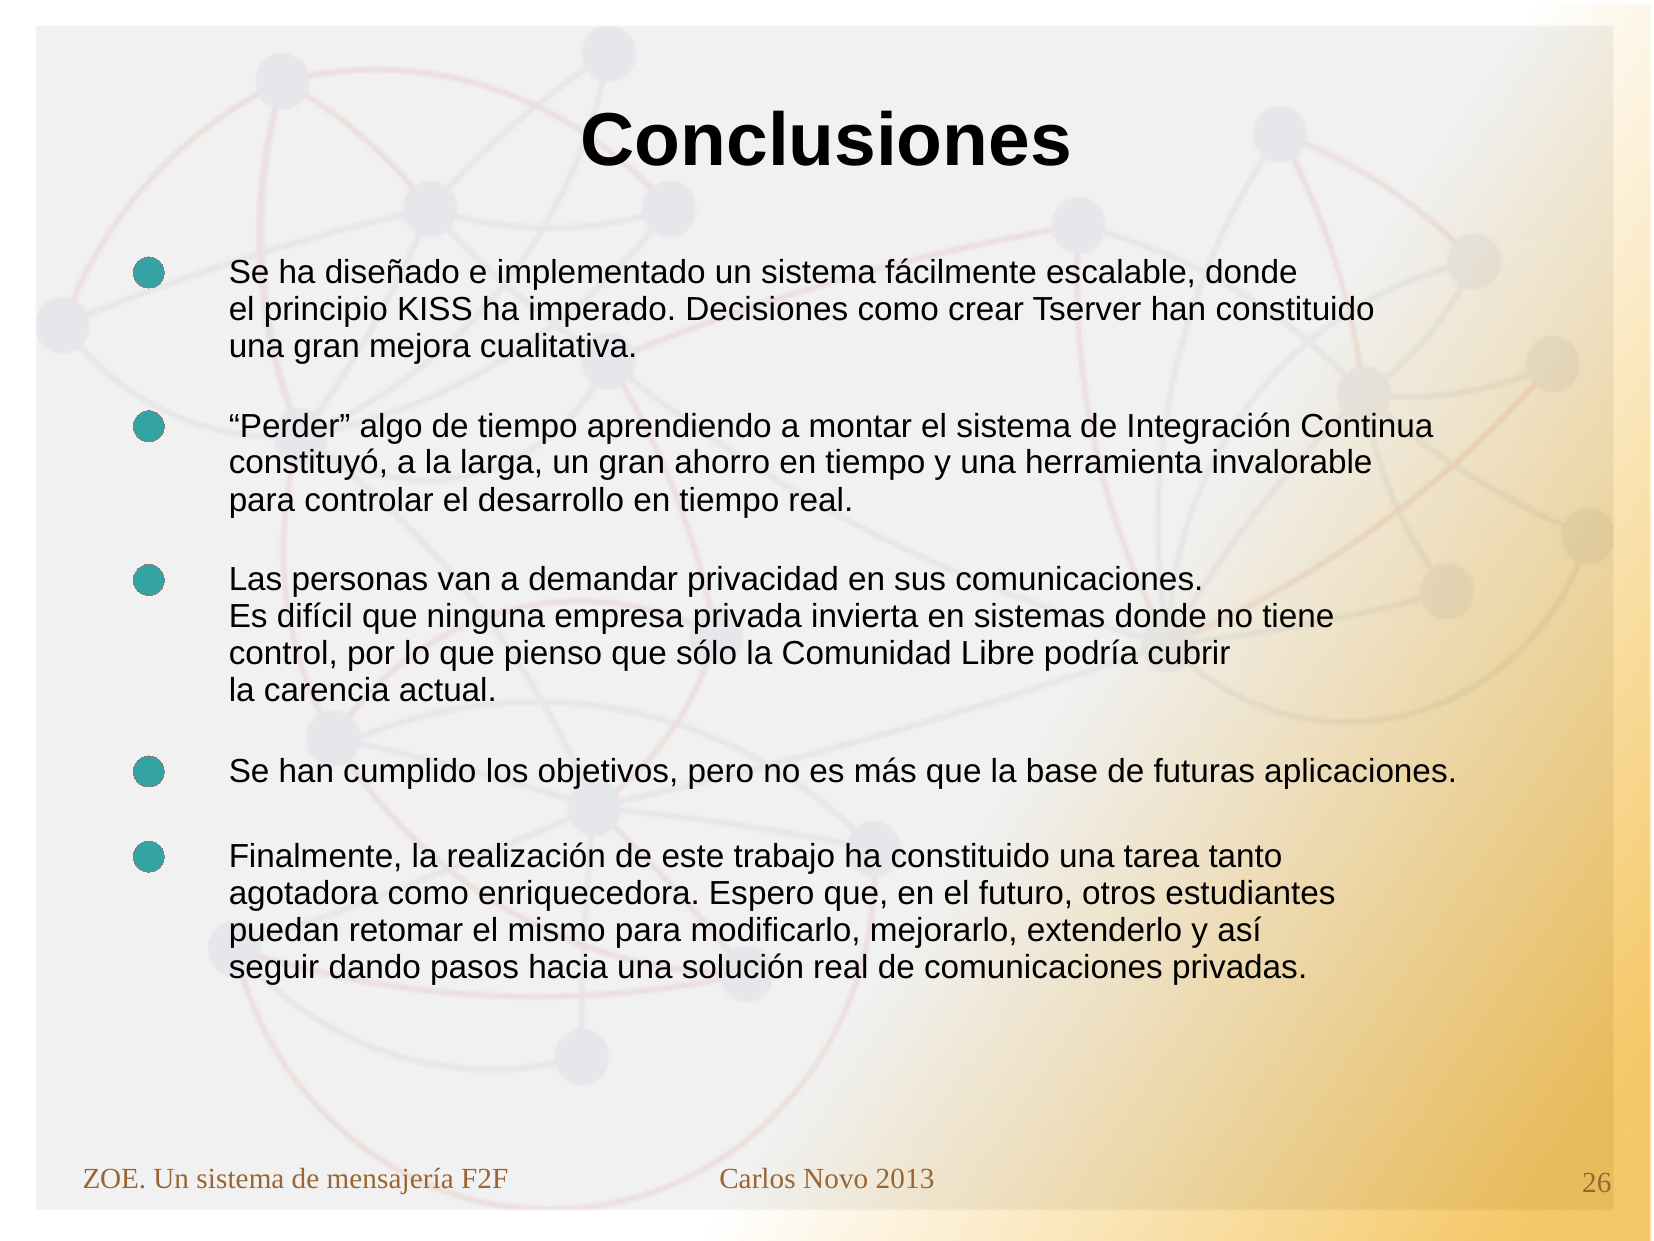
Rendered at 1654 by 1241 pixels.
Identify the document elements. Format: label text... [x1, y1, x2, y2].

text_box Se han cumplido los objetivos, pero no es más que la base de futuras aplicaciones. [213, 744, 1498, 799]
text_box “Perder” algo de tiempo aprendiendo a montar el sistema de Integración Continua constituyó, a la larga, un gran ahorro en tiempo y una herramienta invalorable para controlar el desarrollo en tiempo real. [213, 399, 1473, 529]
text_box Las personas van a demandar privacidad en sus comunicaciones. Es difícil que ninguna empresa privada invierta en sistemas donde no tiene control, por lo que pienso que sólo la Comunidad Libre podría cubrir la carencia actual. [213, 553, 1417, 721]
picture [0, 0, 1654, 1241]
text_box [133, 841, 165, 873]
text_box [133, 564, 165, 596]
text_box Finalmente, la realización de este trabajo ha constituido una tarea tanto agotadora como enriquecedora. Espero que, en el futuro, otros estudiantes puedan retomar el mismo para modificarlo, mejorarlo, extenderlo y así seguir dando pasos hacia una solución real de comunicaciones privadas. [213, 830, 1417, 997]
text_box Se ha diseñado e implementado un sistema fácilmente escalable, donde el principio KISS ha imperado. Decisiones como crear Tserver han constituido una gran mejora cualitativa. [213, 245, 1417, 375]
text_box [133, 256, 165, 289]
text_box [133, 410, 165, 442]
text_box [133, 755, 165, 787]
text_box Conclusiones [368, 95, 1285, 185]
